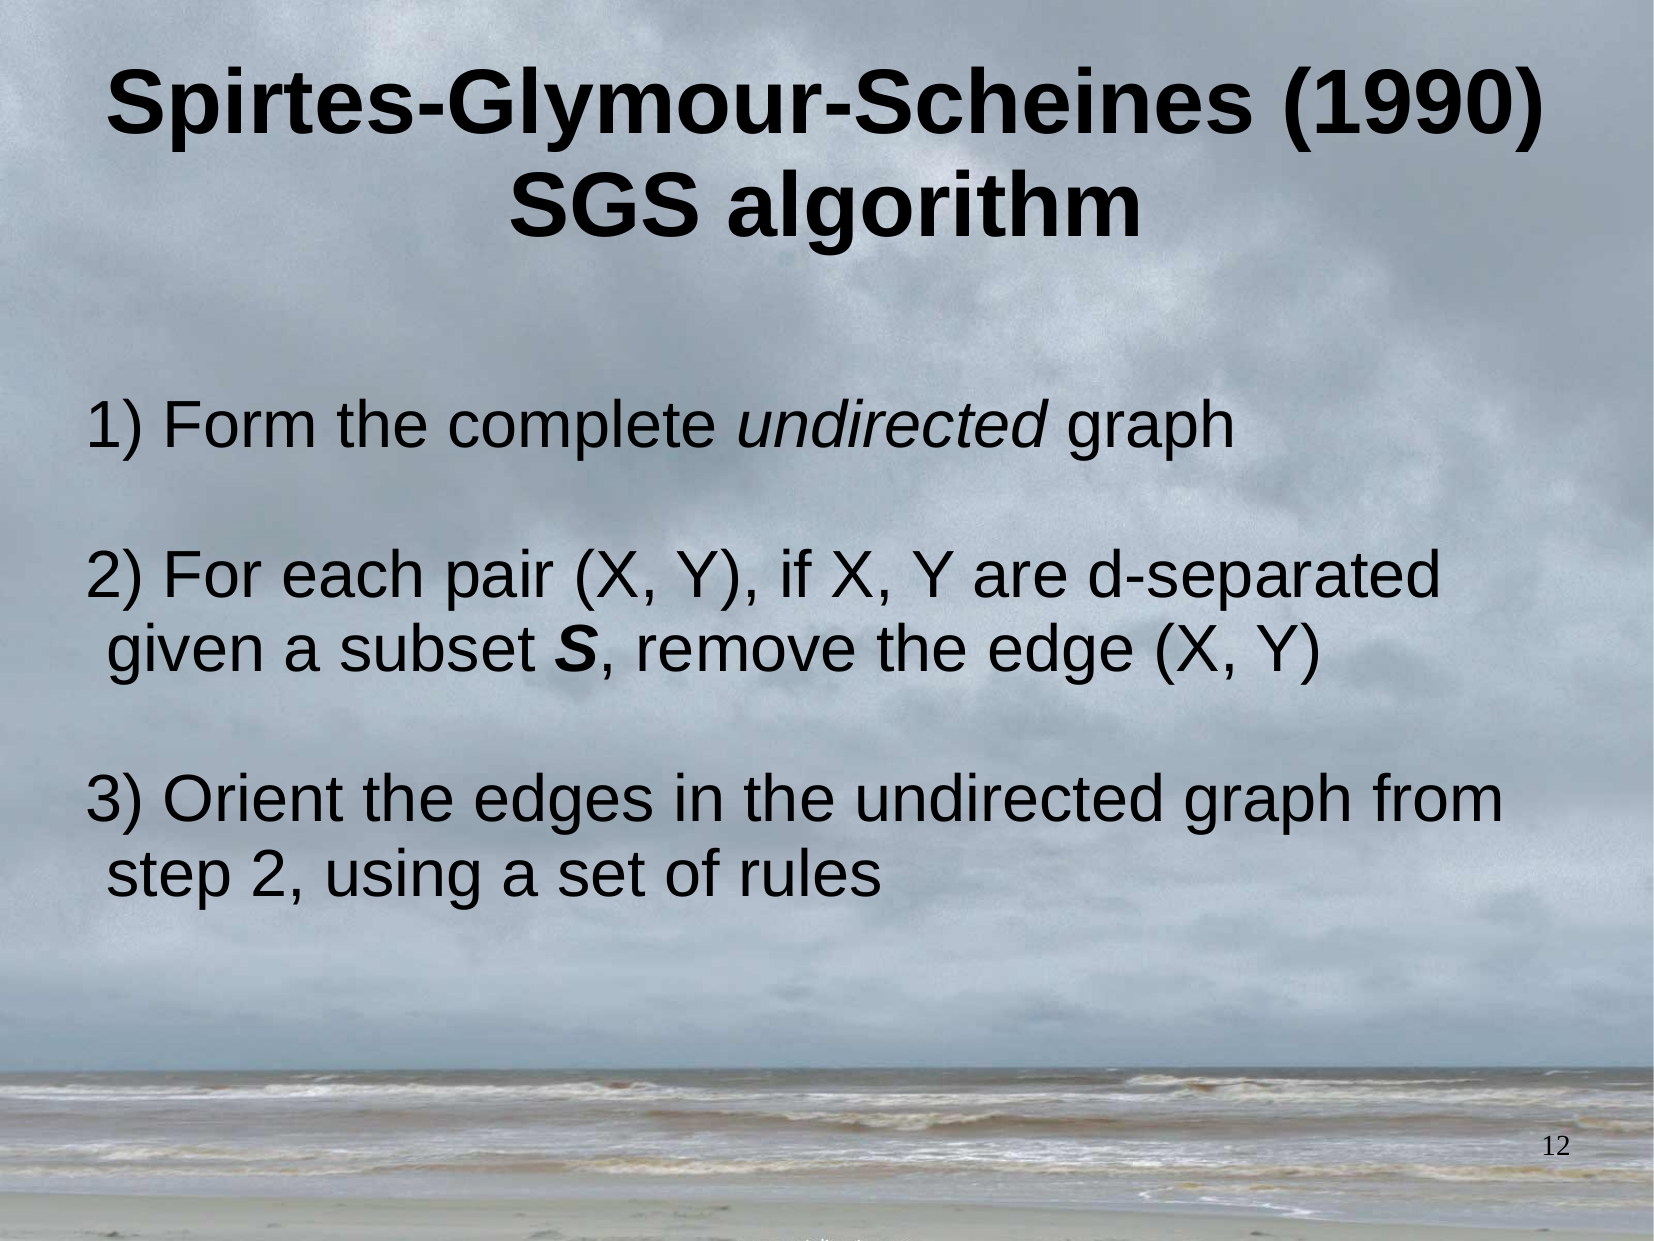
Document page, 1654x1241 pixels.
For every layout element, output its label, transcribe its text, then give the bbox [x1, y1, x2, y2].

picture [0, 0, 1654, 1241]
text_box Form the complete undirected graph For each pair (X, Y), if X, Y are d-separated given a subset S, remove the edge (X, Y) Orient the edges in the undirected graph from step 2, using a set of rules [85, 344, 1574, 954]
title Spirtes-Glymour-Scheines (1990) SGS algorithm [82, 50, 1571, 256]
